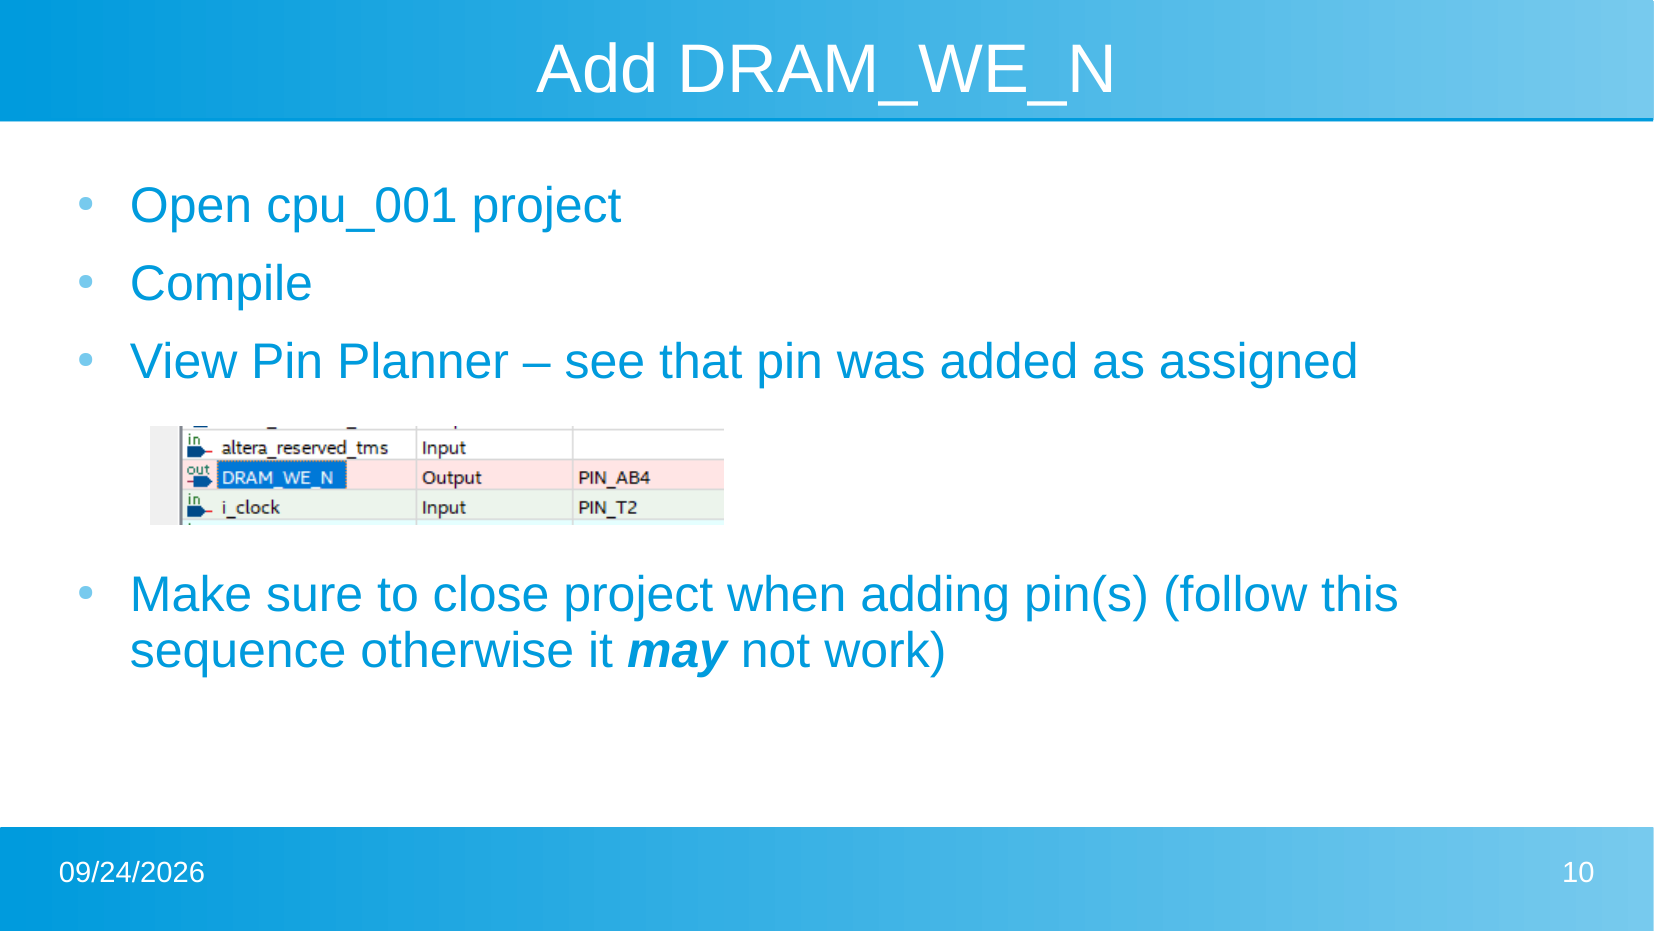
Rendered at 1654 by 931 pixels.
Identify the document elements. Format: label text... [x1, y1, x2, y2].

list Open cpu_001 project Compile View Pin Planner – see that pin was added as assigned Make sure to close project when adding pin(s) (follow this sequence otherwise it may not work) [59, 177, 1595, 768]
title Add DRAM_WE_N [59, 29, 1595, 108]
picture [150, 426, 724, 526]
